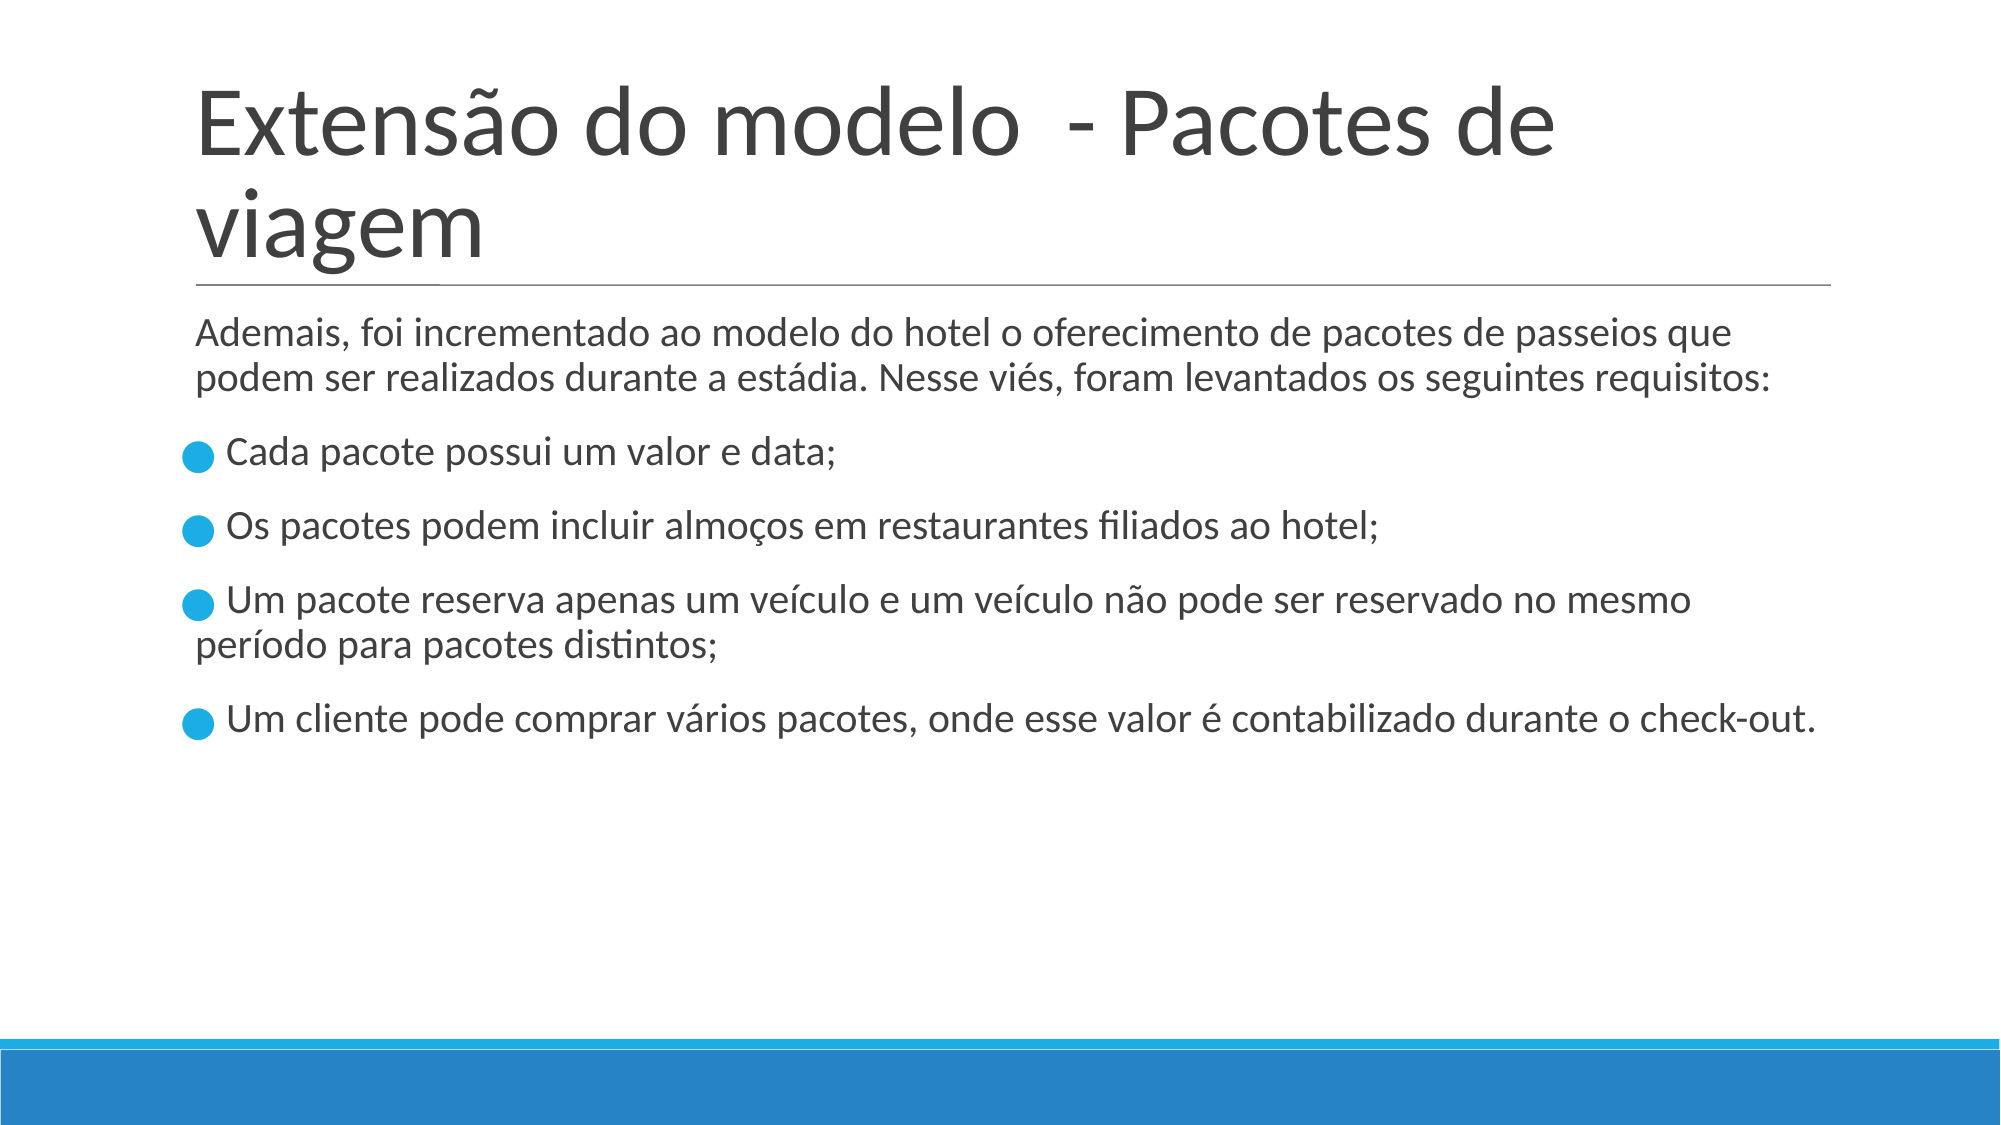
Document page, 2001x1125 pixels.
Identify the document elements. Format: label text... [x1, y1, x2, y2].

text_box Ademais, foi incrementado ao modelo do hotel o oferecimento de pacotes de passeios que podem ser realizados durante a estádia. Nesse viés, foram levantados os seguintes requisitos: Cada pacote possui um valor e data; Os pacotes podem incluir almoços em restaurantes filiados ao hotel; Um pacote reserva apenas um veículo e um veículo não pode ser reservado no mesmo período para pacotes distintos; Um cliente pode comprar vários pacotes, onde esse valor é contabilizado durante o check-out. [180, 302, 1830, 963]
text_box Extensão do modelo - Pacotes de viagem [180, 47, 1830, 285]
